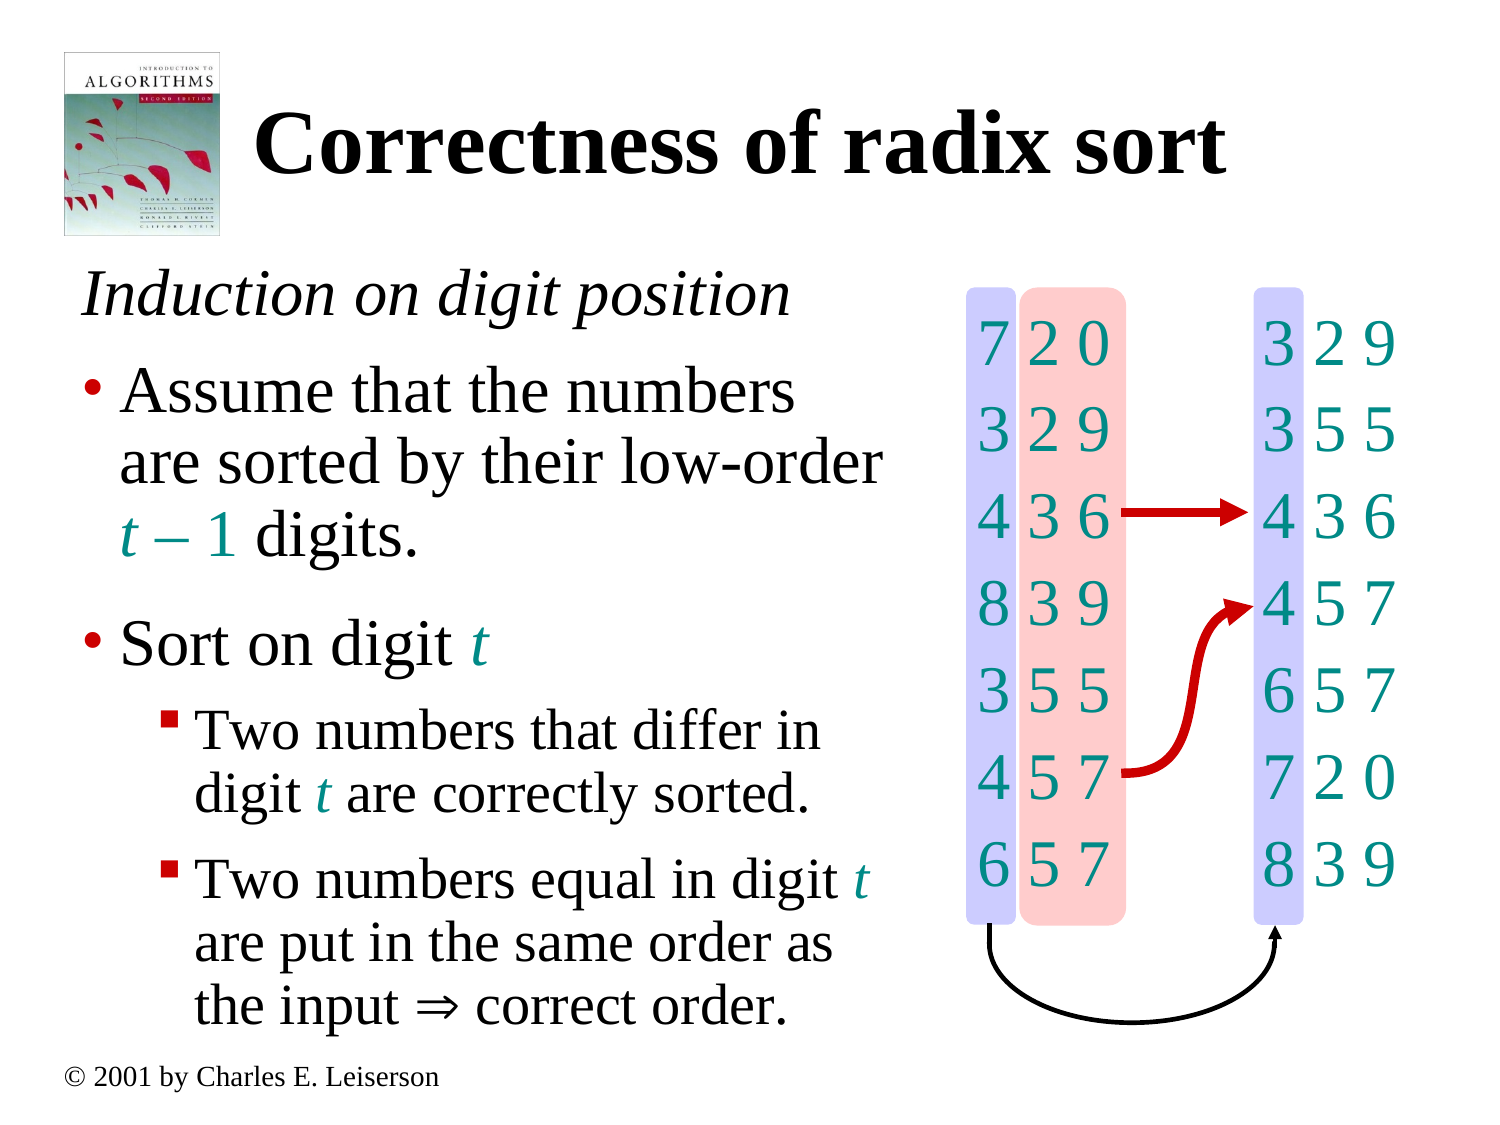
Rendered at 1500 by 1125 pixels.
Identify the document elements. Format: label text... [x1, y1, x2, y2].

text_box 4 5 7 [962, 725, 1126, 812]
text_box 6 5 7 [1248, 638, 1412, 725]
text_box 3 2 9 [962, 377, 1126, 464]
text_box 4 3 6 [962, 464, 1126, 551]
text_box 3 5 5 [962, 638, 1126, 725]
text_box 7 2 0 [1248, 725, 1412, 812]
picture [64, 52, 220, 236]
title Correctness of radix sort [237, 49, 1475, 238]
text_box 3 5 5 [1248, 377, 1412, 464]
text_box [1019, 778, 1127, 926]
text_box 8 3 9 [1248, 812, 1412, 908]
text_box [1253, 908, 1304, 925]
text_box 7 2 0 [962, 290, 1126, 377]
text_box 6 5 7 [962, 812, 1126, 908]
text_box Two numbers equal in digit t are put in the same order as the input  correct order. [66, 750, 903, 1046]
text_box 8 3 9 [962, 551, 1126, 638]
text_box 4 5 7 [1248, 551, 1412, 638]
text_box 4 3 6 [1248, 464, 1412, 551]
text_box [966, 908, 1016, 925]
text_box 3 2 9 [1248, 290, 1412, 377]
text_box Two numbers that differ in digit t are correctly sorted. [66, 600, 903, 750]
text_box Induction on digit position Assume that the numbers are sorted by their low-order t – 1 digits. [66, 249, 903, 579]
